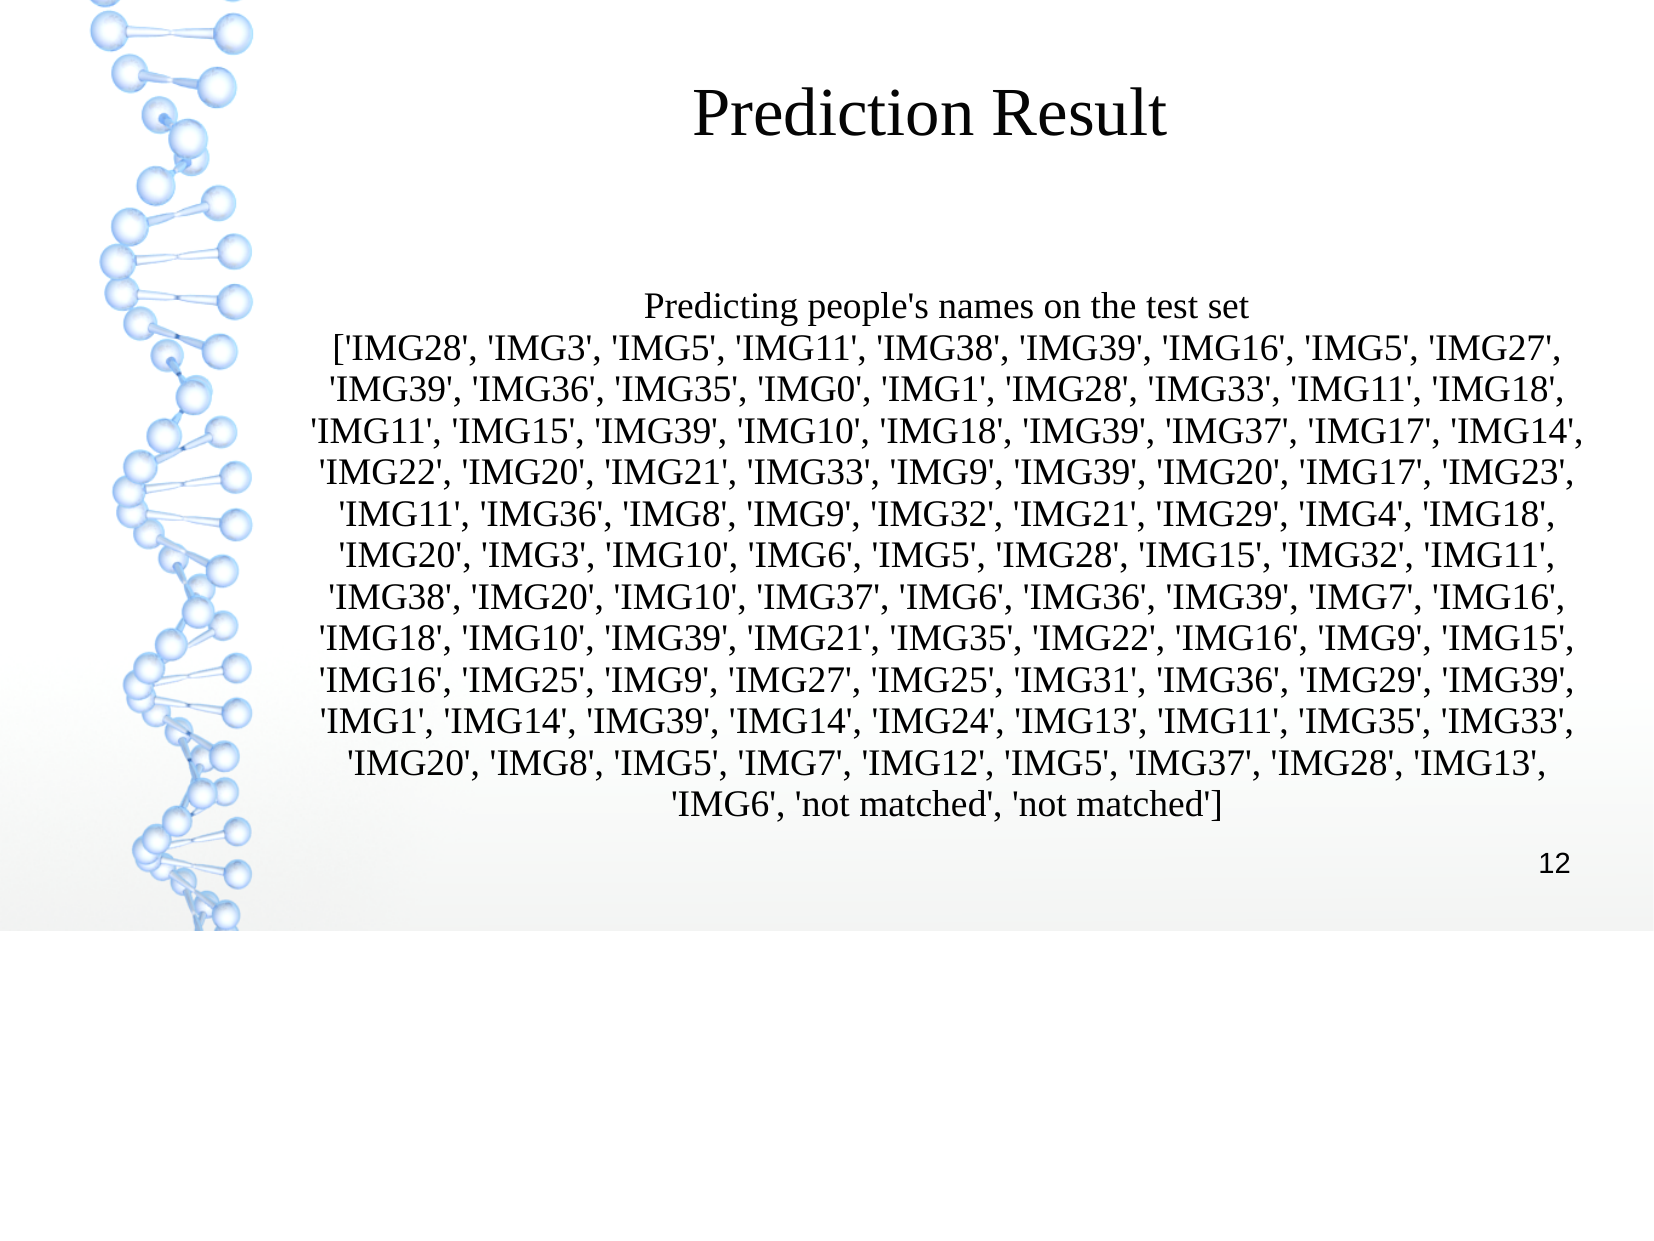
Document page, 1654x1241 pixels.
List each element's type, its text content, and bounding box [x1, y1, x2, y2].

title Prediction Result [265, 35, 1595, 189]
picture [0, 0, 1654, 931]
subtitle Predicting people's names on the test set ['IMG28', 'IMG3', 'IMG5', 'IMG11', 'IMG38', 'IMG39', 'IMG16', 'IMG5', 'IMG27', 'IMG39', 'IMG36', 'IMG35', 'IMG0', 'IMG1', 'IMG28', 'IMG33', 'IMG11', 'IMG18', 'IMG11', 'IMG15', 'IMG39', 'IMG10', 'IMG18', 'IMG39', 'IMG37', 'IMG17', 'IMG14', 'IMG22', 'IMG20', 'IMG21', 'IMG33', 'IMG9', 'IMG39', 'IMG20', 'IMG17', 'IMG23', 'IMG11', 'IMG36', 'IMG8', 'IMG9', 'IMG32', 'IMG21', 'IMG29', 'IMG4', 'IMG18', 'IMG20', 'IMG3', 'IMG10', 'IMG6', 'IMG5', 'IMG28', 'IMG15', 'IMG32', 'IMG11', 'IMG38', 'IMG20', 'IMG10', 'IMG37', 'IMG6', 'IMG36', 'IMG39', 'IMG7', 'IMG16', 'IMG18', 'IMG10', 'IMG39', 'IMG21', 'IMG35', 'IMG22', 'IMG16', 'IMG9', 'IMG15', 'IMG16', 'IMG25', 'IMG9', 'IMG27', 'IMG25', 'IMG31', 'IMG36', 'IMG29', 'IMG39', 'IMG1', 'IMG14', 'IMG39', 'IMG14', 'IMG24', 'IMG13', 'IMG11', 'IMG35', 'IMG33', 'IMG20', 'IMG8', 'IMG5', 'IMG7', 'IMG12', 'IMG5', 'IMG37', 'IMG28', 'IMG13', 'IMG6', 'not matched', 'not matched'] [300, 255, 1595, 856]
